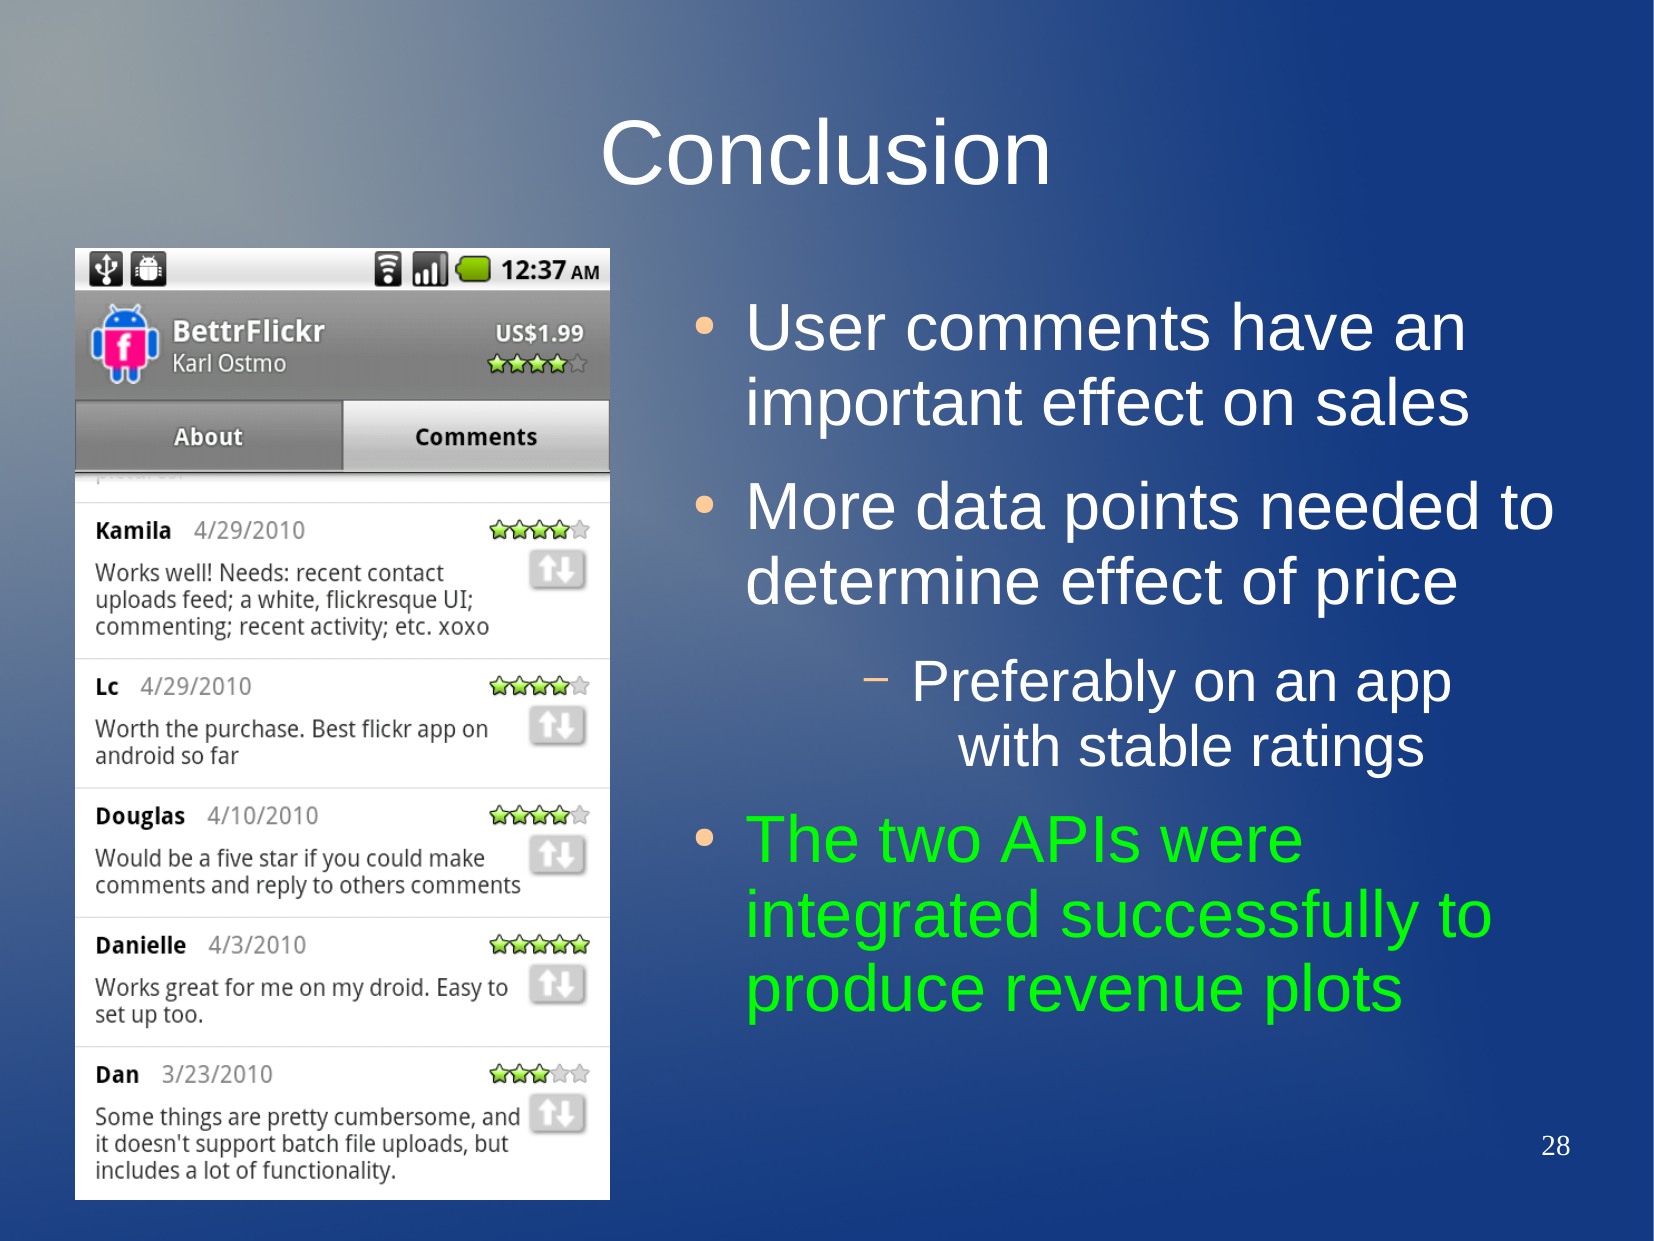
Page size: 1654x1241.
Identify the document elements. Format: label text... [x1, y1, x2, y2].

list User comments have an important effect on sales More data points needed to determine effect of price Preferably on an app with stable ratings The two APIs were integrated successfully to produce revenue plots [675, 290, 1572, 1201]
title Conclusion [82, 49, 1571, 257]
picture [0, 0, 1654, 1241]
